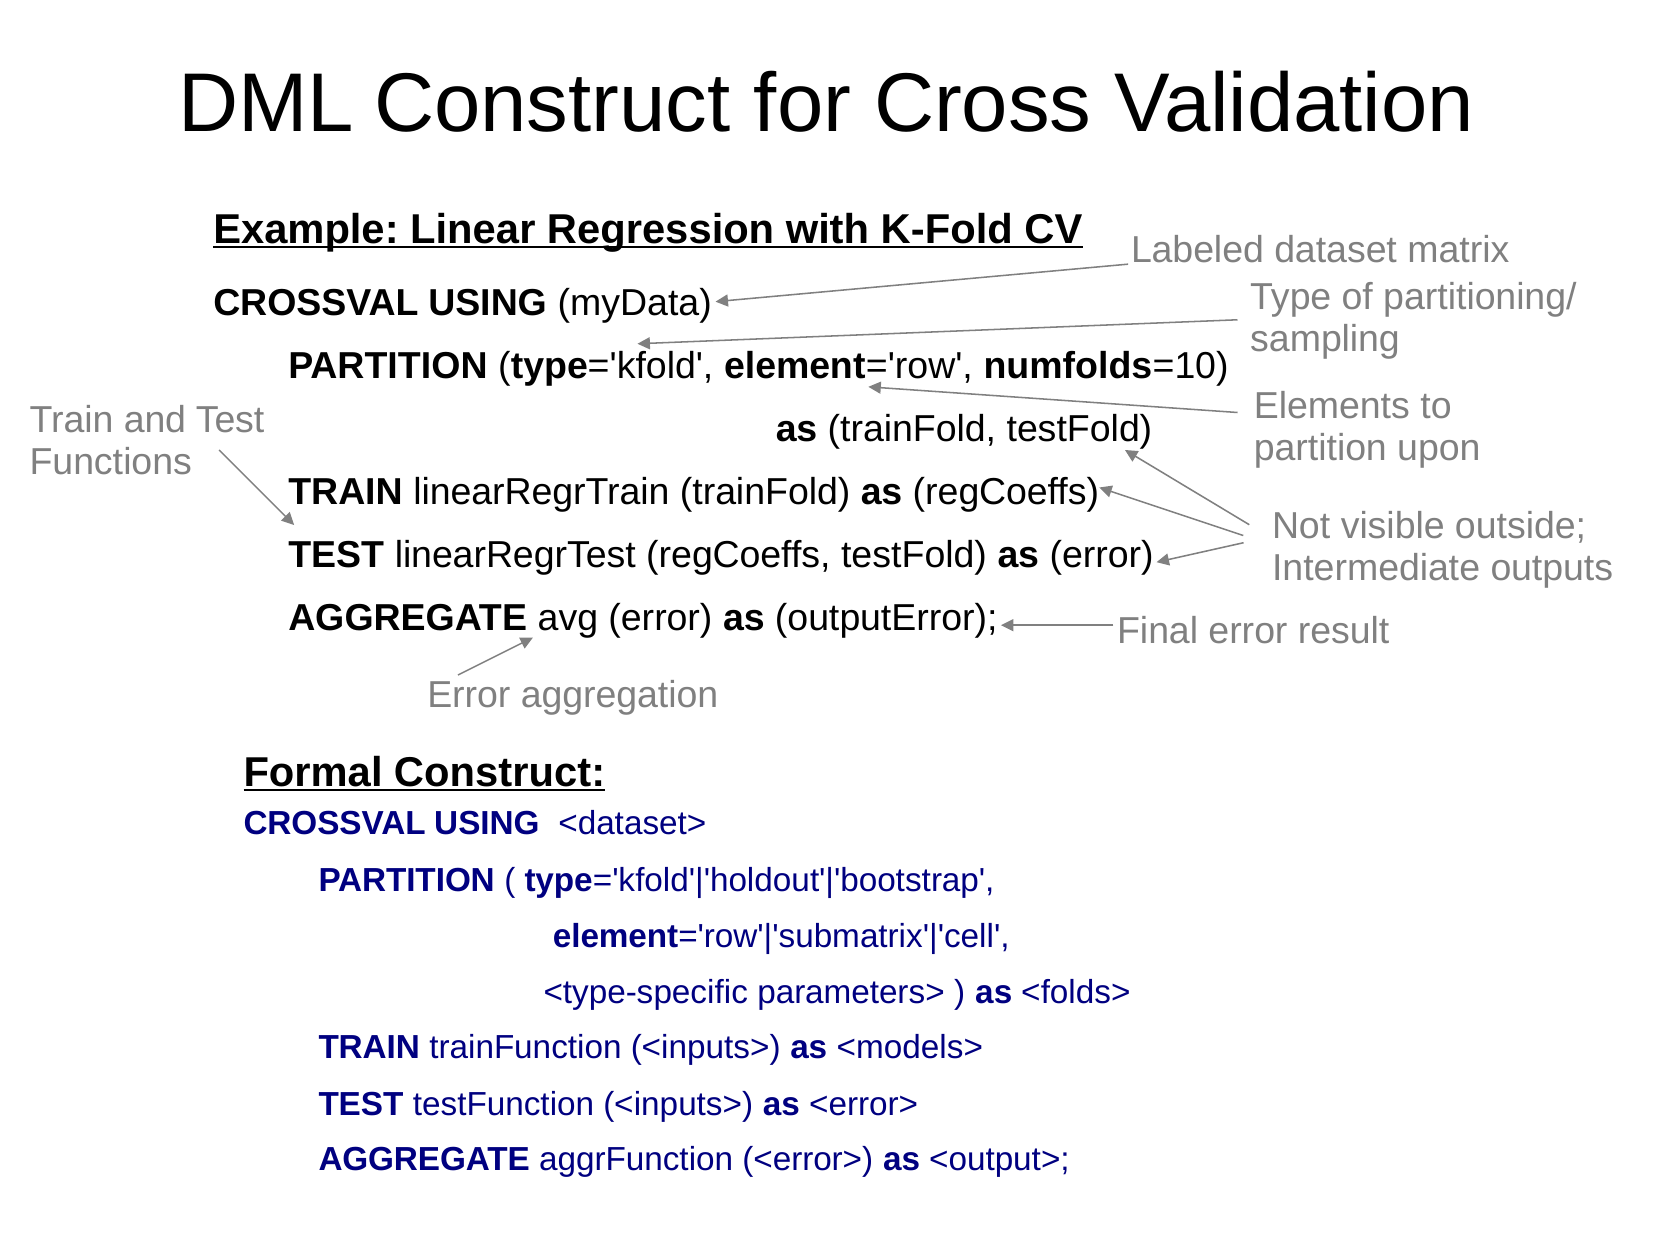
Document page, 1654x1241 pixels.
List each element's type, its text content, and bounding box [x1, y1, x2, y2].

text_box Train and Test Functions [14, 388, 338, 446]
text_box Final error result [1102, 600, 1576, 657]
text_box Formal Construct: CROSSVAL USING <dataset> PARTITION ( type='kfold'|'holdout'|'bootstrap', element='row'|'submatrix'|'cell', <type-specific parameters> ) as <folds> TRAIN trainFunction (<inputs>) as <models> TEST testFunction (<inputs>) as <error> AGGREGATE aggrFunction (<error>) as <output>; [228, 741, 1504, 1155]
text_box Error aggregation [412, 663, 886, 721]
text_box Type of partitioning/ sampling [1235, 276, 1580, 342]
text_box Example: Linear Regression with K-Fold CV CROSSVAL USING (myData) PARTITION (type='kfold', element='row', numfolds=10) as (trainFold, testFold) TRAIN linearRegrTrain (trainFold) as (regCoeffs) TEST linearRegrTest (regCoeffs, testFold) as (error) AGGREGATE avg (error) as (outputError); [198, 199, 1576, 652]
text_box Not visible outside; Intermediate outputs [1257, 495, 1602, 595]
title [82, 41, 1571, 186]
text_box Labeled dataset matrix [1116, 219, 1589, 276]
text_box Elements to partition upon [1239, 375, 1584, 451]
